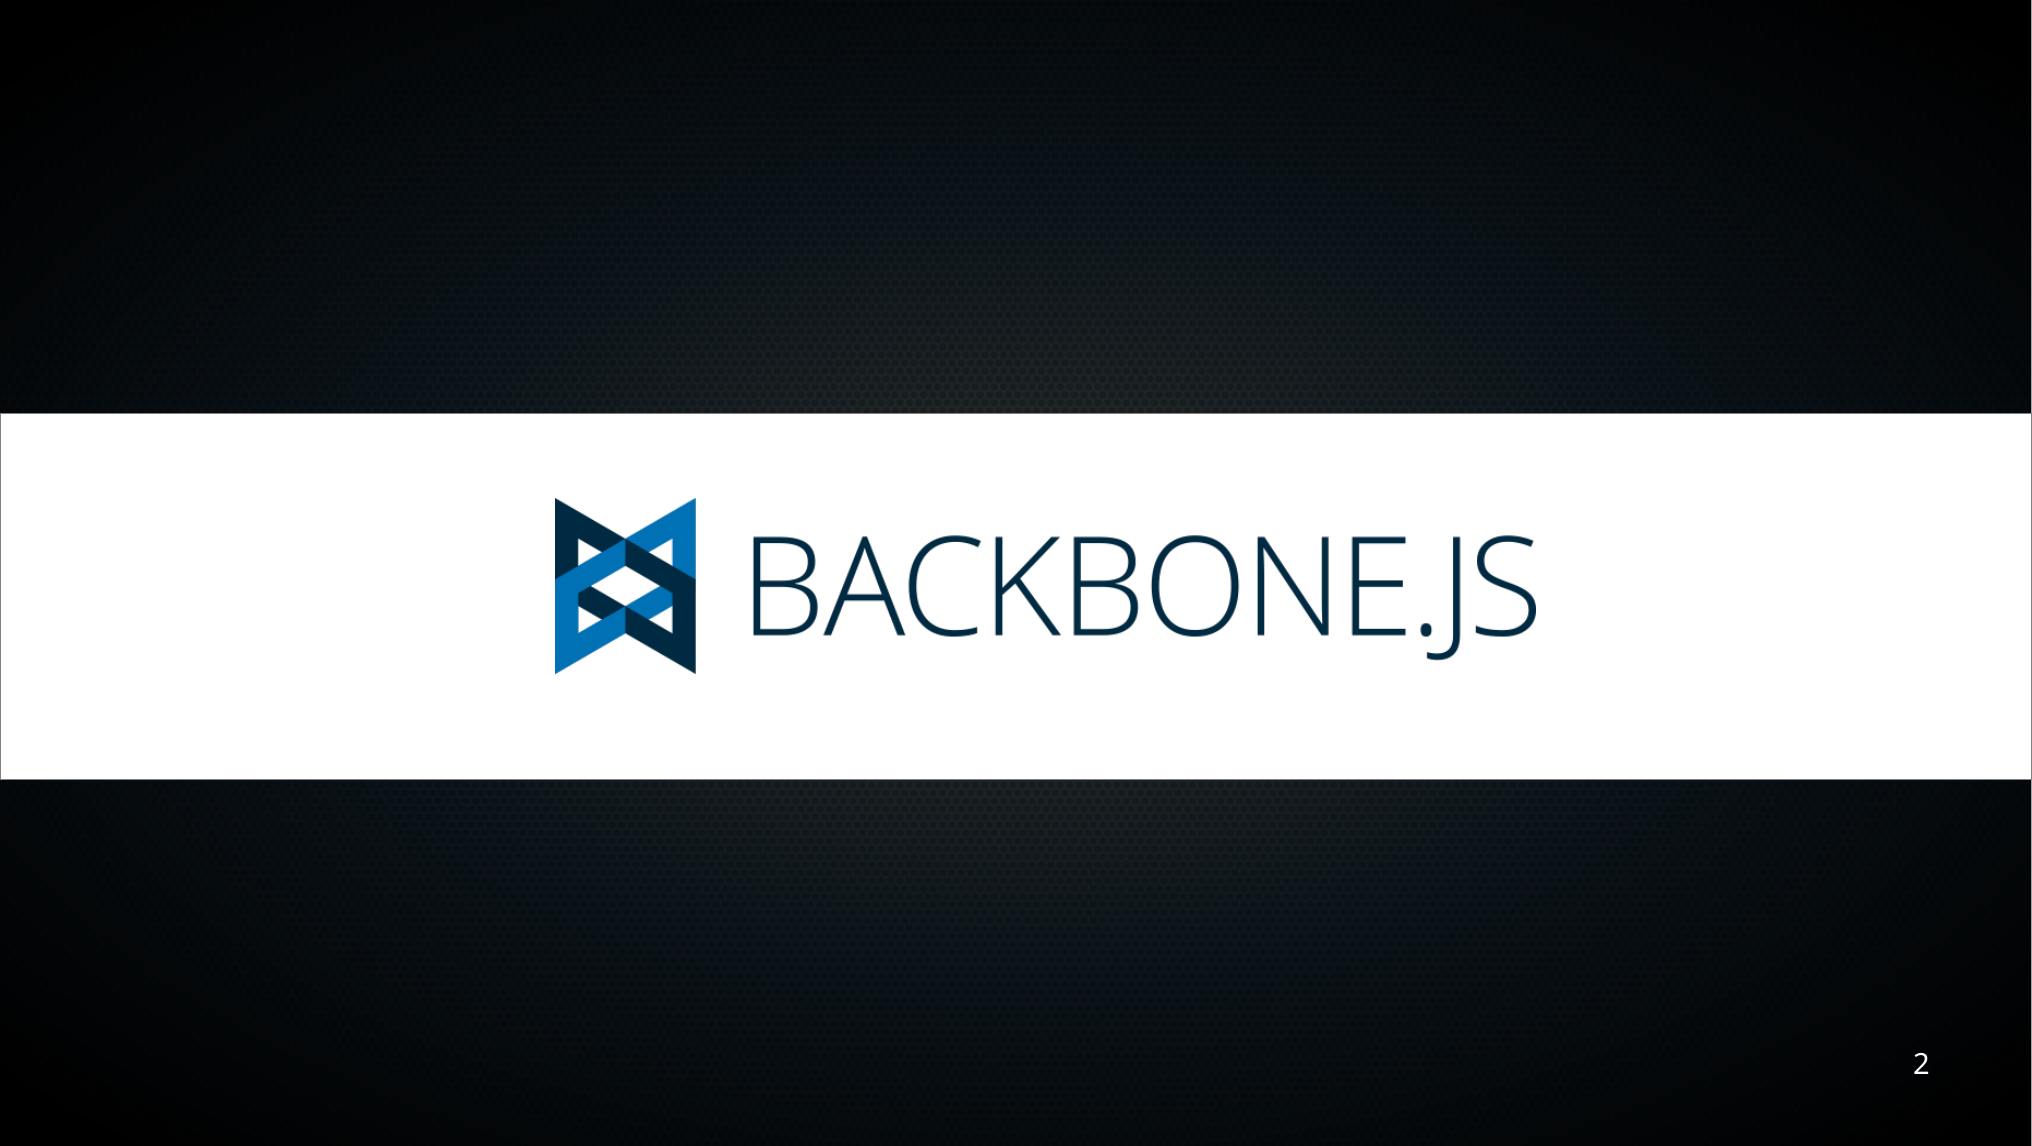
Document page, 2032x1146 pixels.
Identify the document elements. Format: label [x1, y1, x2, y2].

picture [0, 0, 2032, 413]
text_box [0, 413, 2032, 780]
picture [0, 780, 2032, 1146]
picture [555, 498, 1536, 674]
